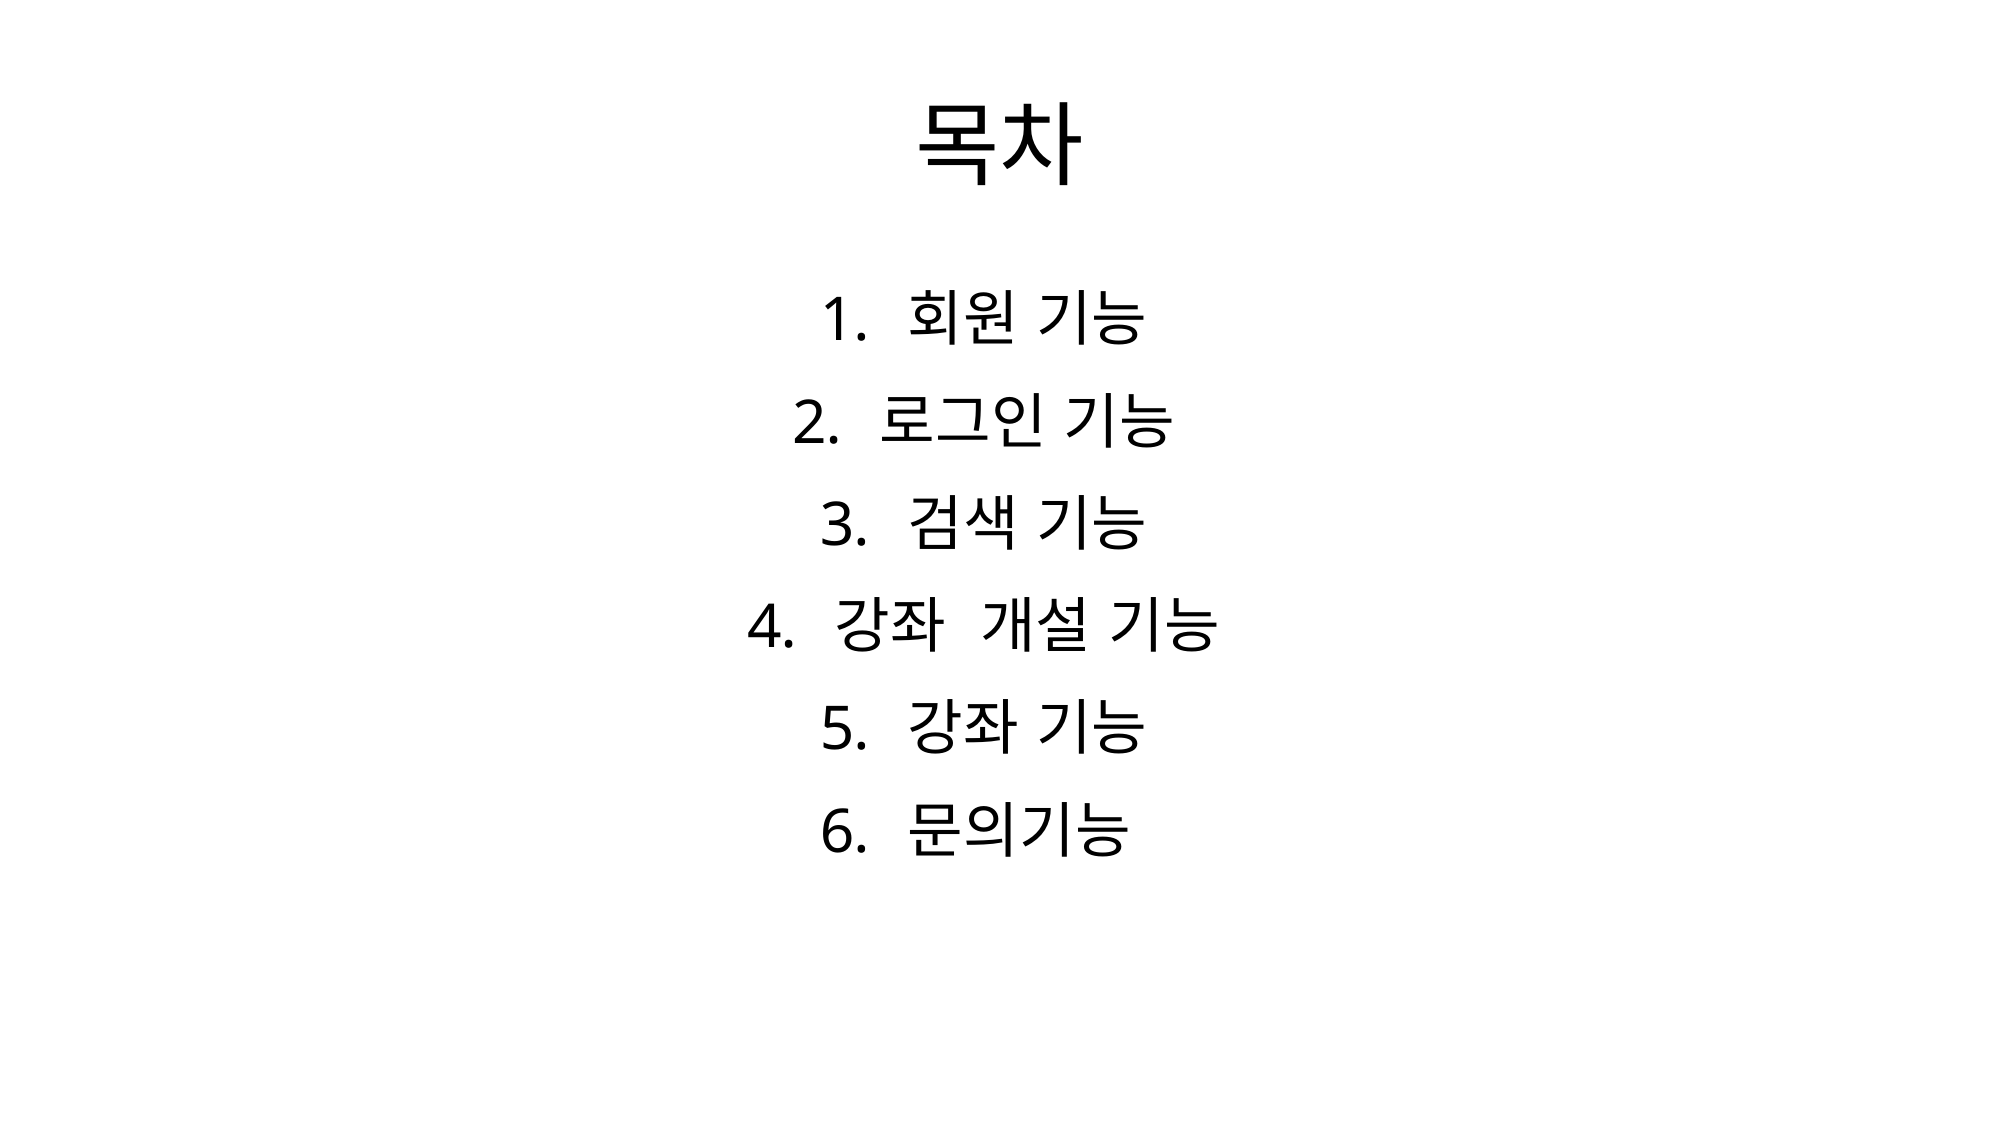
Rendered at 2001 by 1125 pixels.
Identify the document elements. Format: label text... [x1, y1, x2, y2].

list 회원 기능 로그인 기능 검색 기능 강좌 개설 기능 강좌 기능 문의기능 [99, 262, 1900, 1006]
title 목차 [99, 44, 1900, 233]
